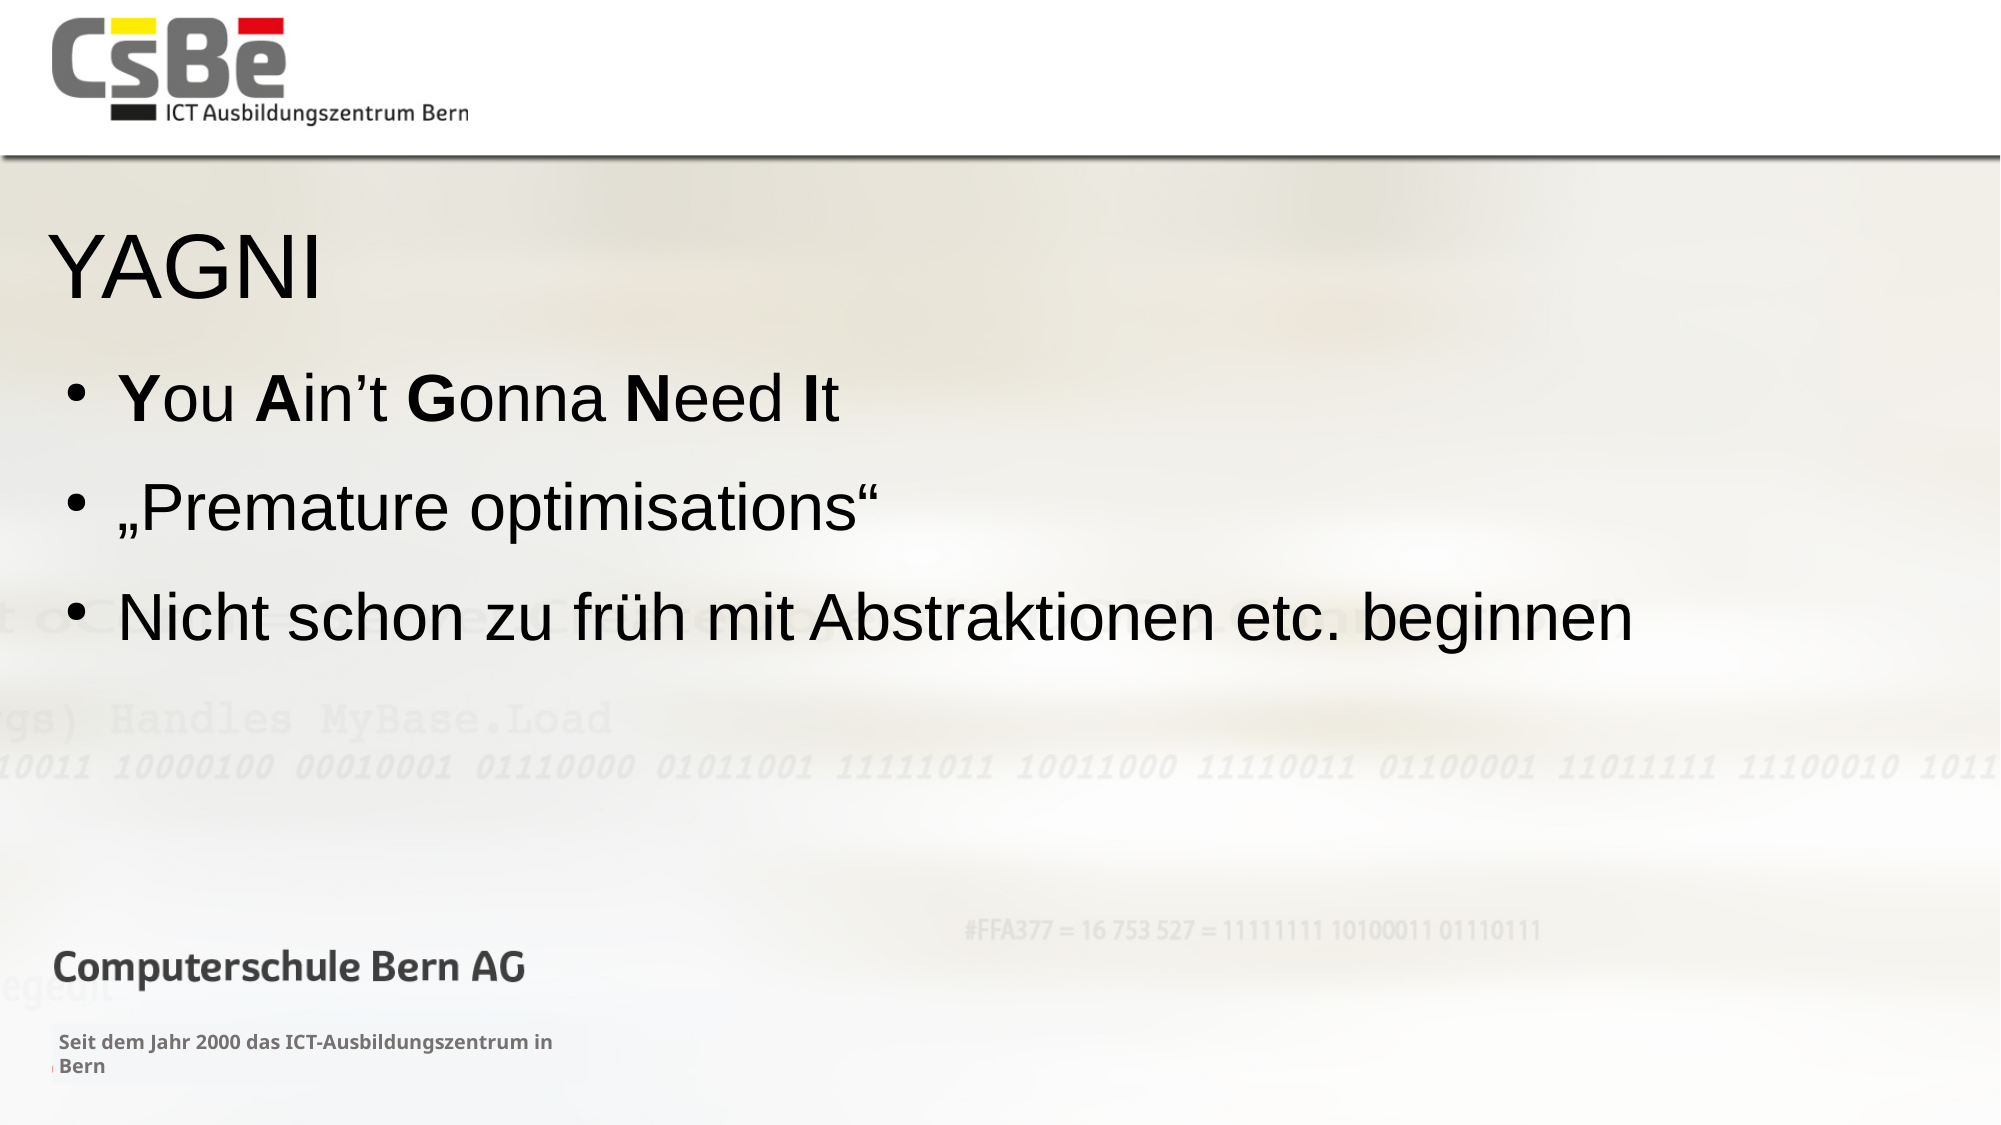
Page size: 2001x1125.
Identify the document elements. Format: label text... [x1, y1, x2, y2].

picture [0, 0, 2001, 1125]
list YAGNI [46, 206, 1920, 355]
list You Ain’t Gonna Need It „Premature optimisations“ Nicht schon zu früh mit Abstraktionen etc. beginnen [46, 355, 1920, 886]
